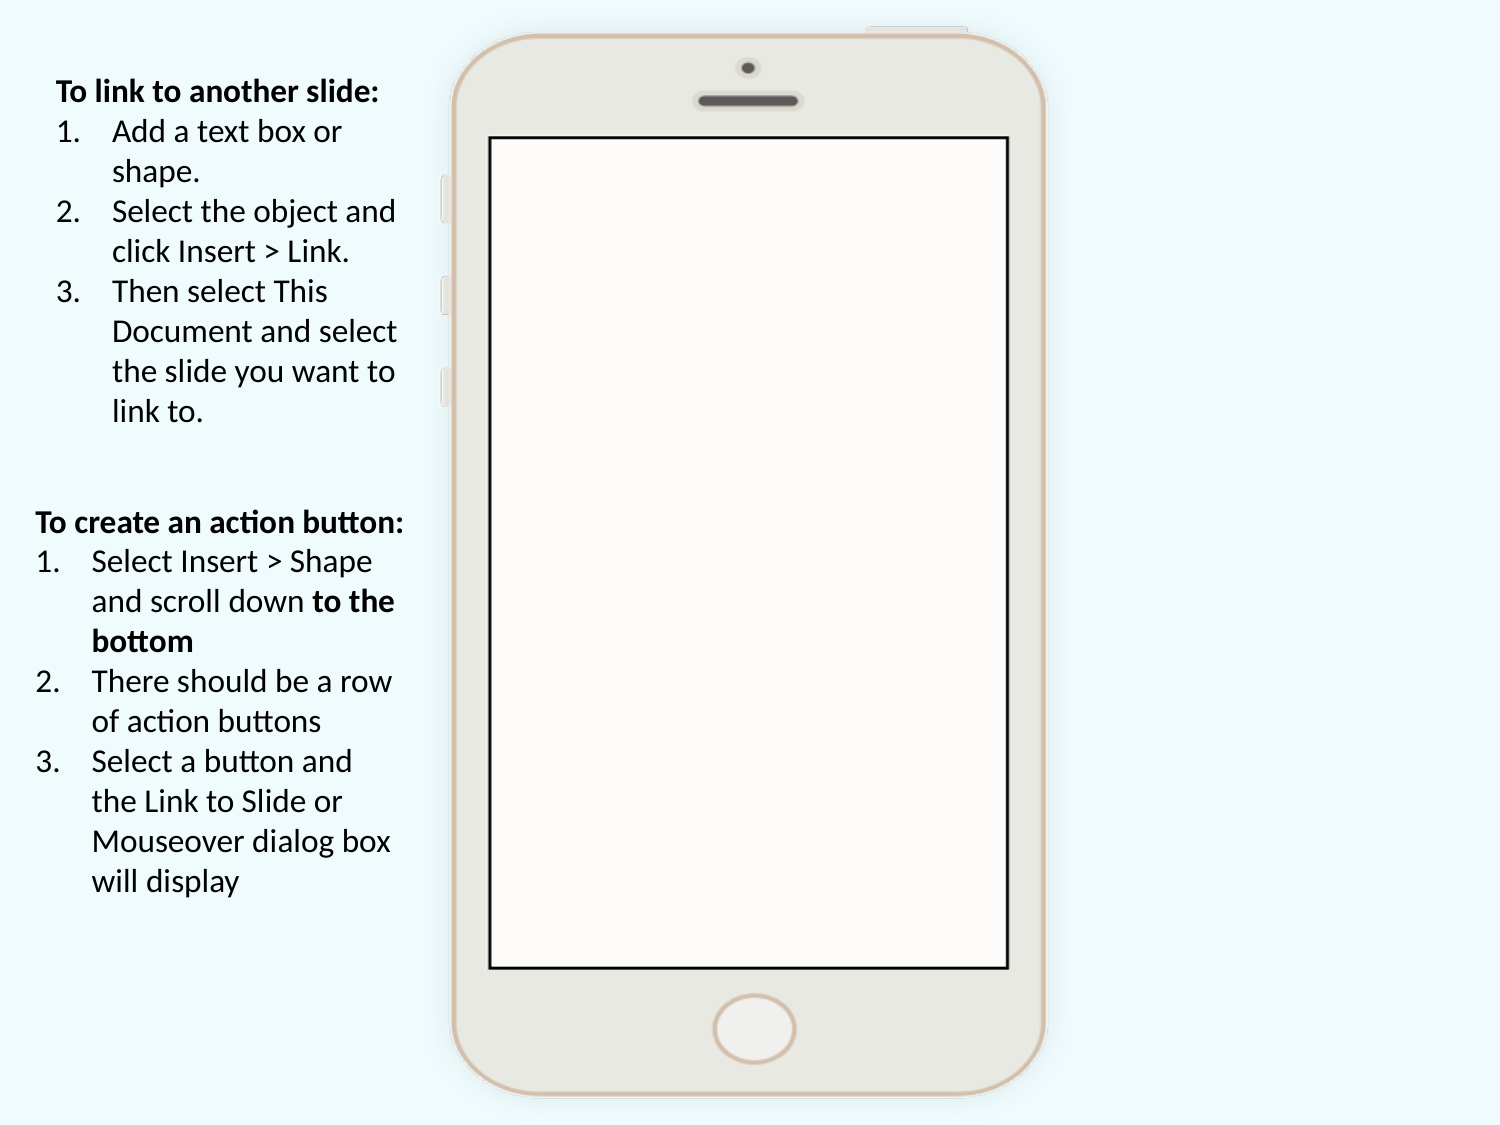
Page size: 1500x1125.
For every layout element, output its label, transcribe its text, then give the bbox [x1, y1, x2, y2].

text_box To create an action button: Select Insert > Shape and scroll down to the bottom There should be a row of action buttons Select a button and the Link to Slide or Mouseover dialog box will display [20, 492, 421, 907]
picture [417, 0, 1078, 1122]
text_box To link to another slide: Add a text box or shape. Select the object and click Insert > Link. Then select This Document and select the slide you want to link to. [41, 62, 441, 437]
